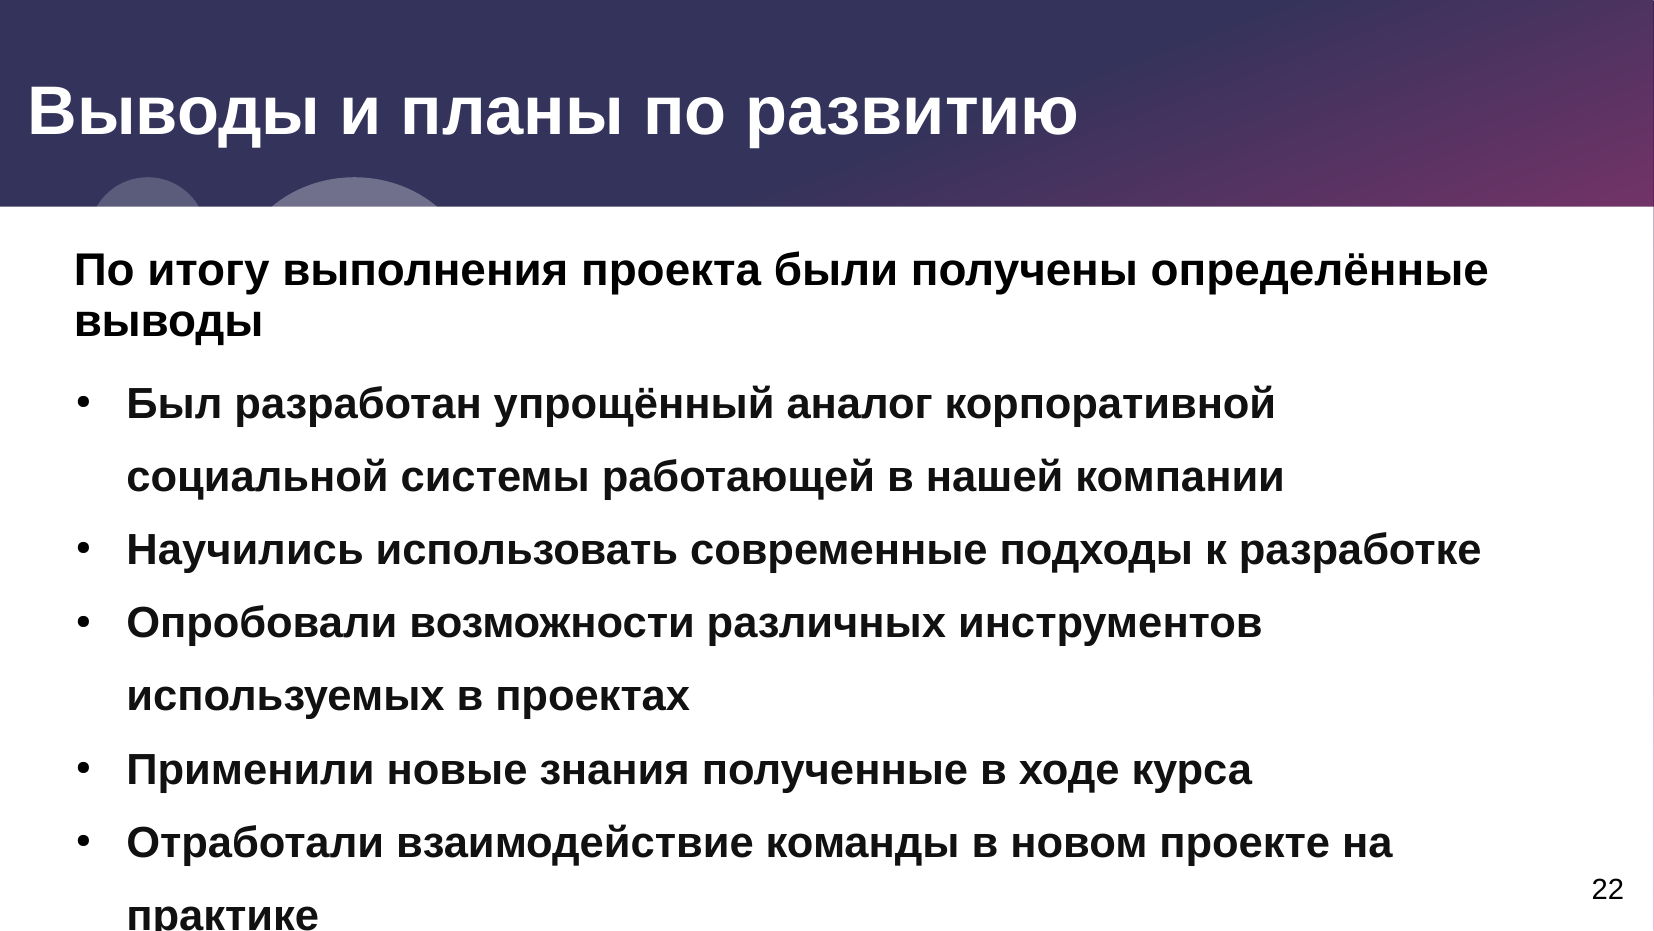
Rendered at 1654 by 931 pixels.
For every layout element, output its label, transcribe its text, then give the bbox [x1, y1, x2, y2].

list Был разработан упрощённый аналог корпоративной социальной системы работающей в нашей компании Научились использовать современные подходы к разработке Опробовали возможности различных инструментов используемых в проектах Применили новые знания полученные в ходе курса Отработали взаимодействие команды в новом проекте на практике [59, 354, 1536, 931]
title Выводы и планы по развитию [27, 29, 1536, 192]
text_box По итогу выполнения проекта были получены определённые выводы [59, 236, 1506, 355]
